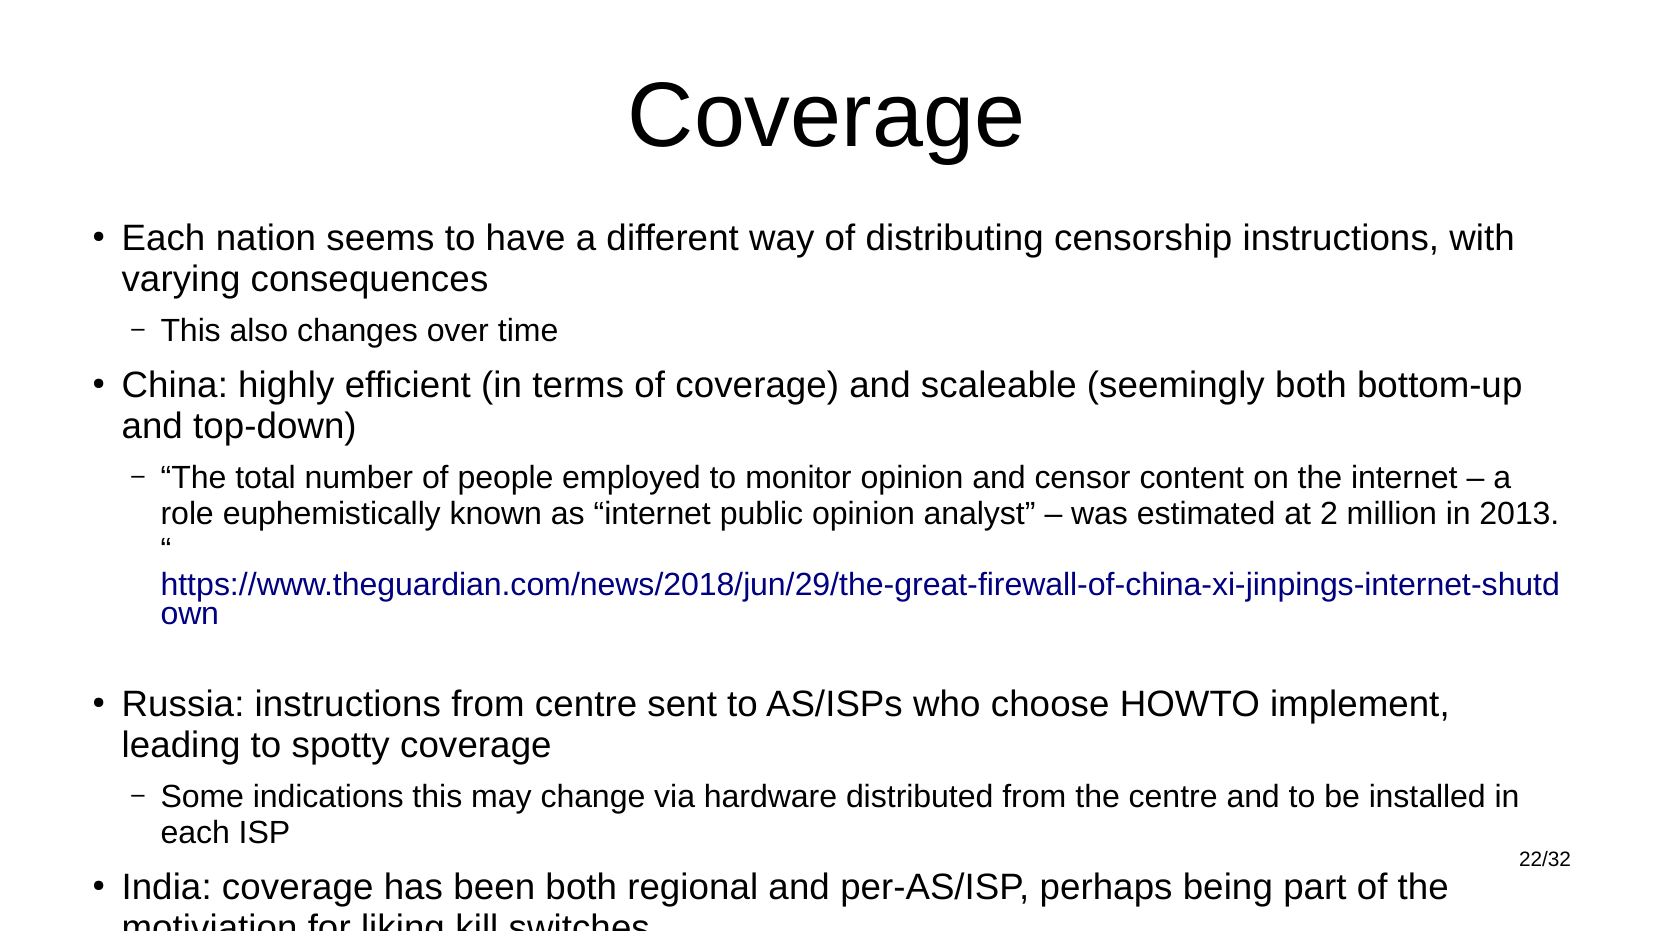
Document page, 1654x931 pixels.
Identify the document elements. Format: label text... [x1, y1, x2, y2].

list Each nation seems to have a different way of distributing censorship instructions, with varying consequences This also changes over time China: highly efficient (in terms of coverage) and scaleable (seemingly both bottom-up and top-down) “The total number of people employed to monitor opinion and censor content on the internet – a role euphemistically known as “internet public opinion analyst” – was estimated at 2 million in 2013. “ https://www.theguardian.com/news/2018/jun/29/the-great-firewall-of-china-xi-jinpings-internet-shutdown Russia: instructions from centre sent to AS/ISPs who choose HOWTO implement, leading to spotty coverage Some indications this may change via hardware distributed from the centre and to be installed in each ISP India: coverage has been both regional and per-AS/ISP, perhaps being part of the motiviation for liking kill switches [82, 217, 1571, 931]
title Coverage [82, 37, 1571, 193]
